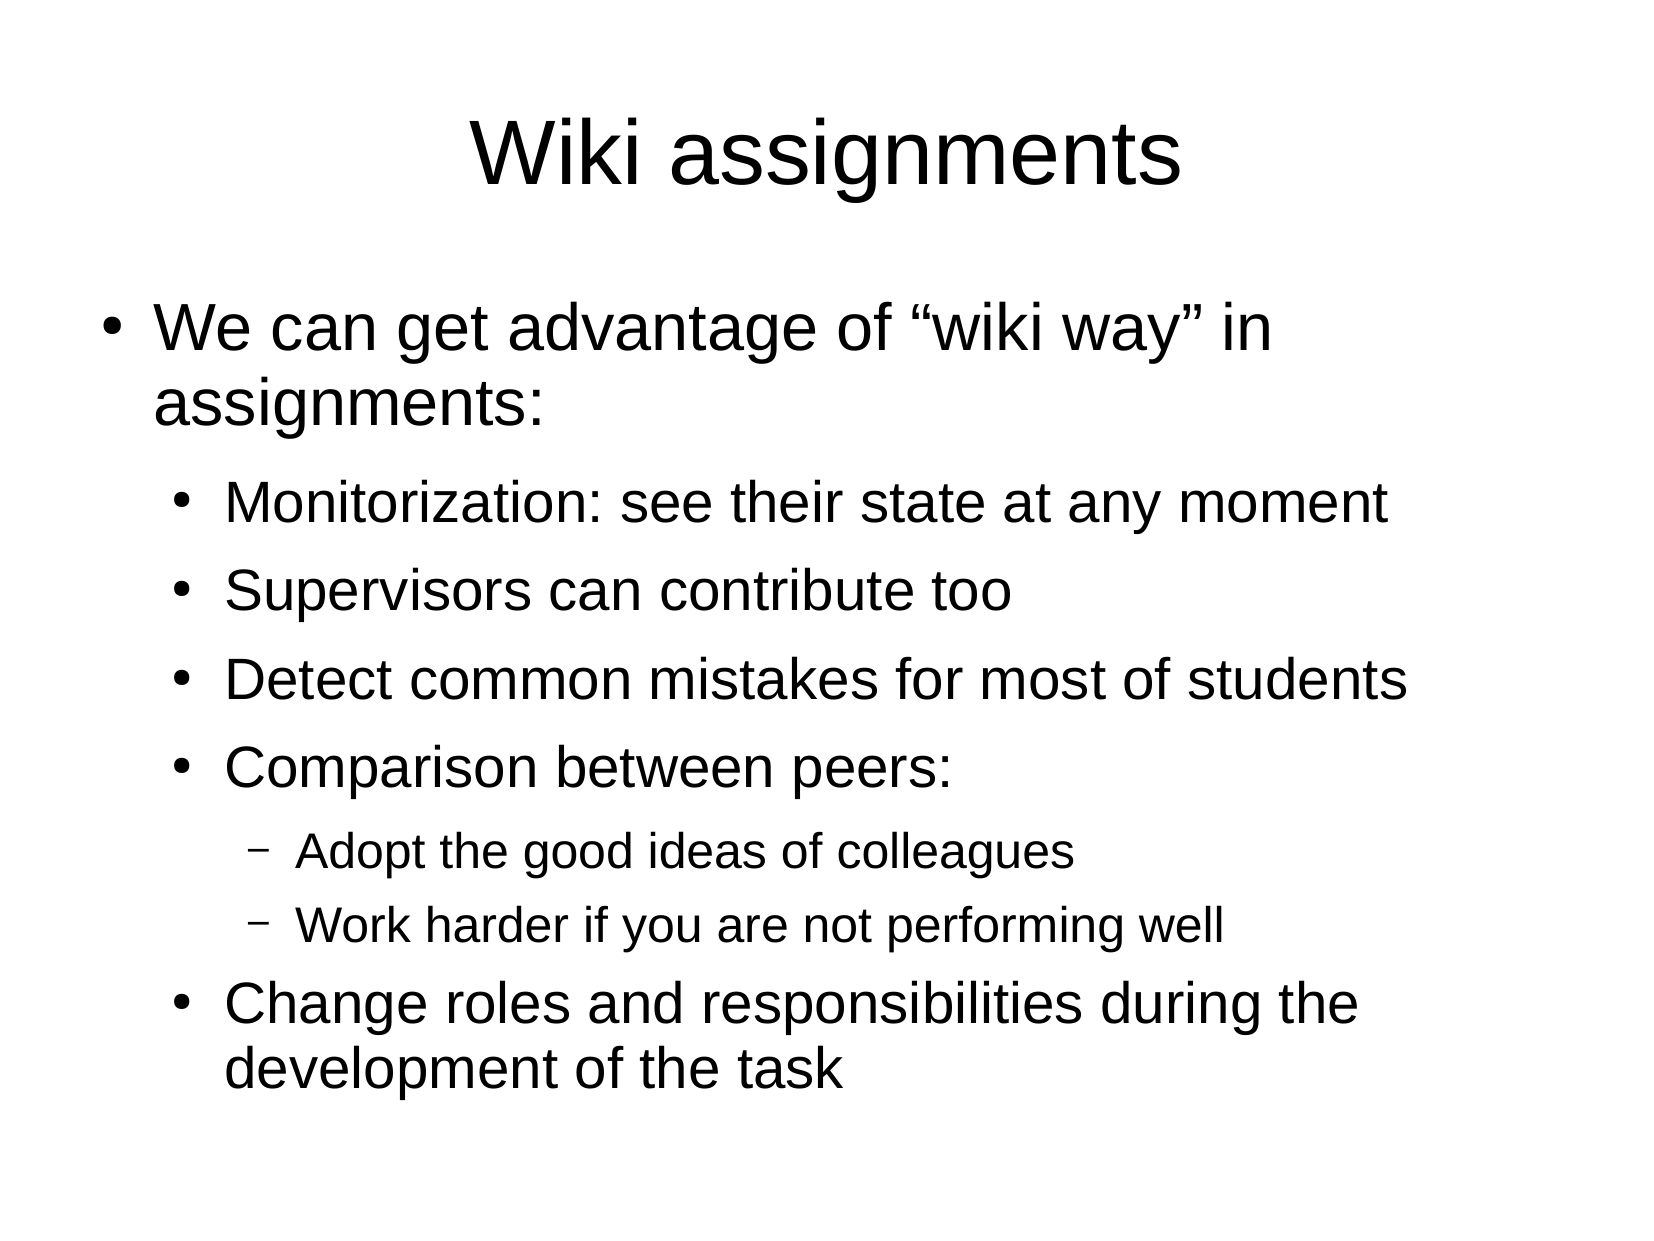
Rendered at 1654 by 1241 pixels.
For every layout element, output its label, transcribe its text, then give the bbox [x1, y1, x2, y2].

title Wiki assignments [82, 49, 1571, 257]
list We can get advantage of “wiki way” in assignments: Monitorization: see their state at any moment Supervisors can contribute too Detect common mistakes for most of students Comparison between peers: Adopt the good ideas of colleagues Work harder if you are not performing well Change roles and responsibilities during the development of the task [82, 290, 1571, 1109]
